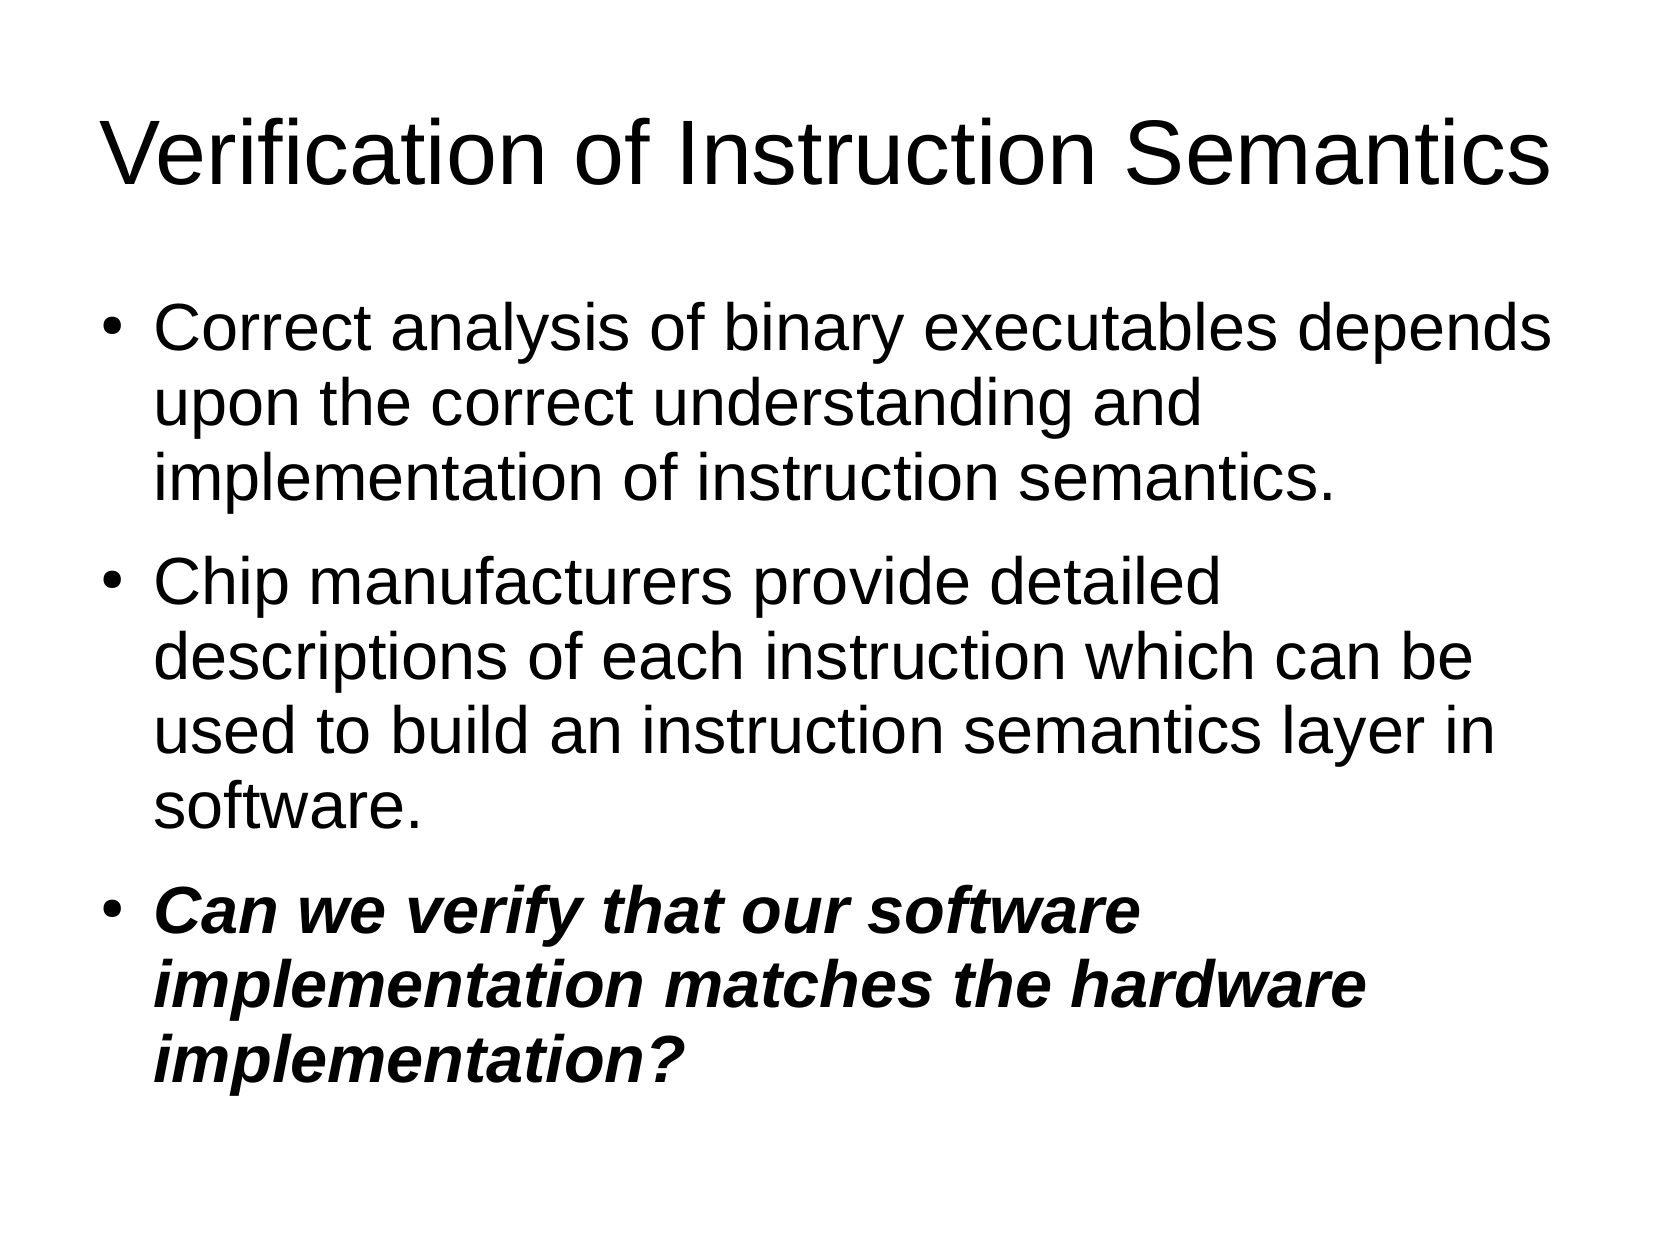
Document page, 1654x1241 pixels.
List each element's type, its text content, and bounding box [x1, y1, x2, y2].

title Verification of Instruction Semantics [82, 56, 1571, 250]
list Correct analysis of binary executables depends upon the correct understanding and implementation of instruction semantics. Chip manufacturers provide detailed descriptions of each instruction which can be used to build an instruction semantics layer in software. Can we verify that our software implementation matches the hardware implementation? [82, 290, 1571, 1094]
